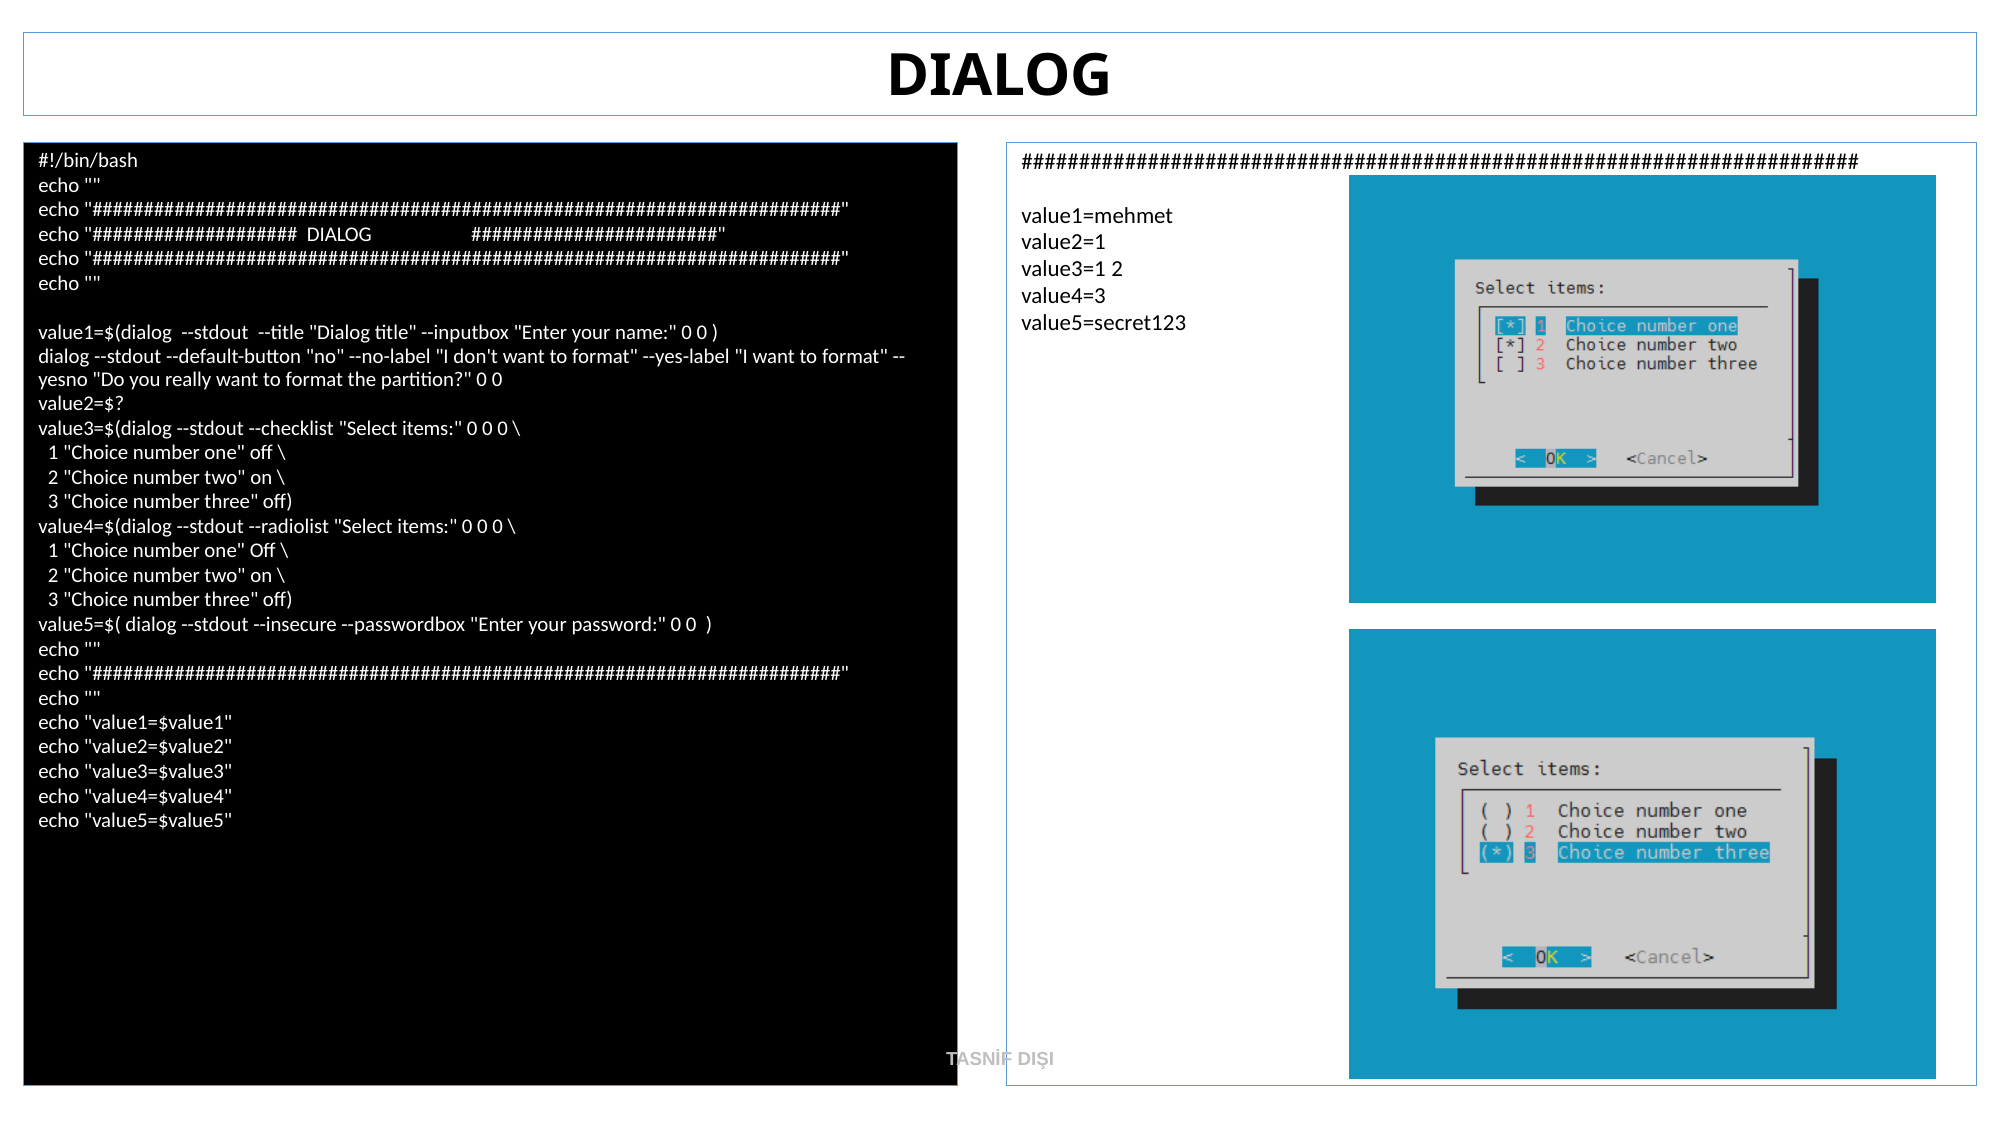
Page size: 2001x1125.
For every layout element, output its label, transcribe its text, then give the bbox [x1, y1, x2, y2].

text_box ######################################################################### value1=mehmet value2=1 value3=1 2 value4=3 value5=secret123 [1006, 142, 1977, 1042]
title DIALOG [23, 32, 1977, 116]
footer TASNİF DIŞI [0, 1042, 2000, 1103]
picture [1349, 175, 1936, 604]
picture [1349, 629, 1936, 1042]
subtitle #!/bin/bash echo "" echo "#########################################################################" echo "#################### DIALOG ########################" echo "#########################################################################" echo "" value1=$(dialog --stdout --title "Dialog title" --inputbox "Enter your name:" 0 0 ) dialog --stdout --default-button "no" --no-label "I don't want to format" --yes-label "I want to format" --yesno "Do you really want to format the partition?" 0 0 value2=$? value3=$(dialog --stdout --checklist "Select items:" 0 0 0 \ 1 "Choice number one" off \ 2 "Choice number two" on \ 3 "Choice number three" off) value4=$(dialog --stdout --radiolist "Select items:" 0 0 0 \ 1 "Choice number one" Off \ 2 "Choice number two" on \ 3 "Choice number three" off) value5=$( dialog --stdout --insecure --passwordbox "Enter your password:" 0 0 ) echo "" echo "#########################################################################" echo "" echo "value1=$value1" echo "value2=$value2" echo "value3=$value3" echo "value4=$value4" echo "value5=$value5" [23, 142, 958, 1042]
